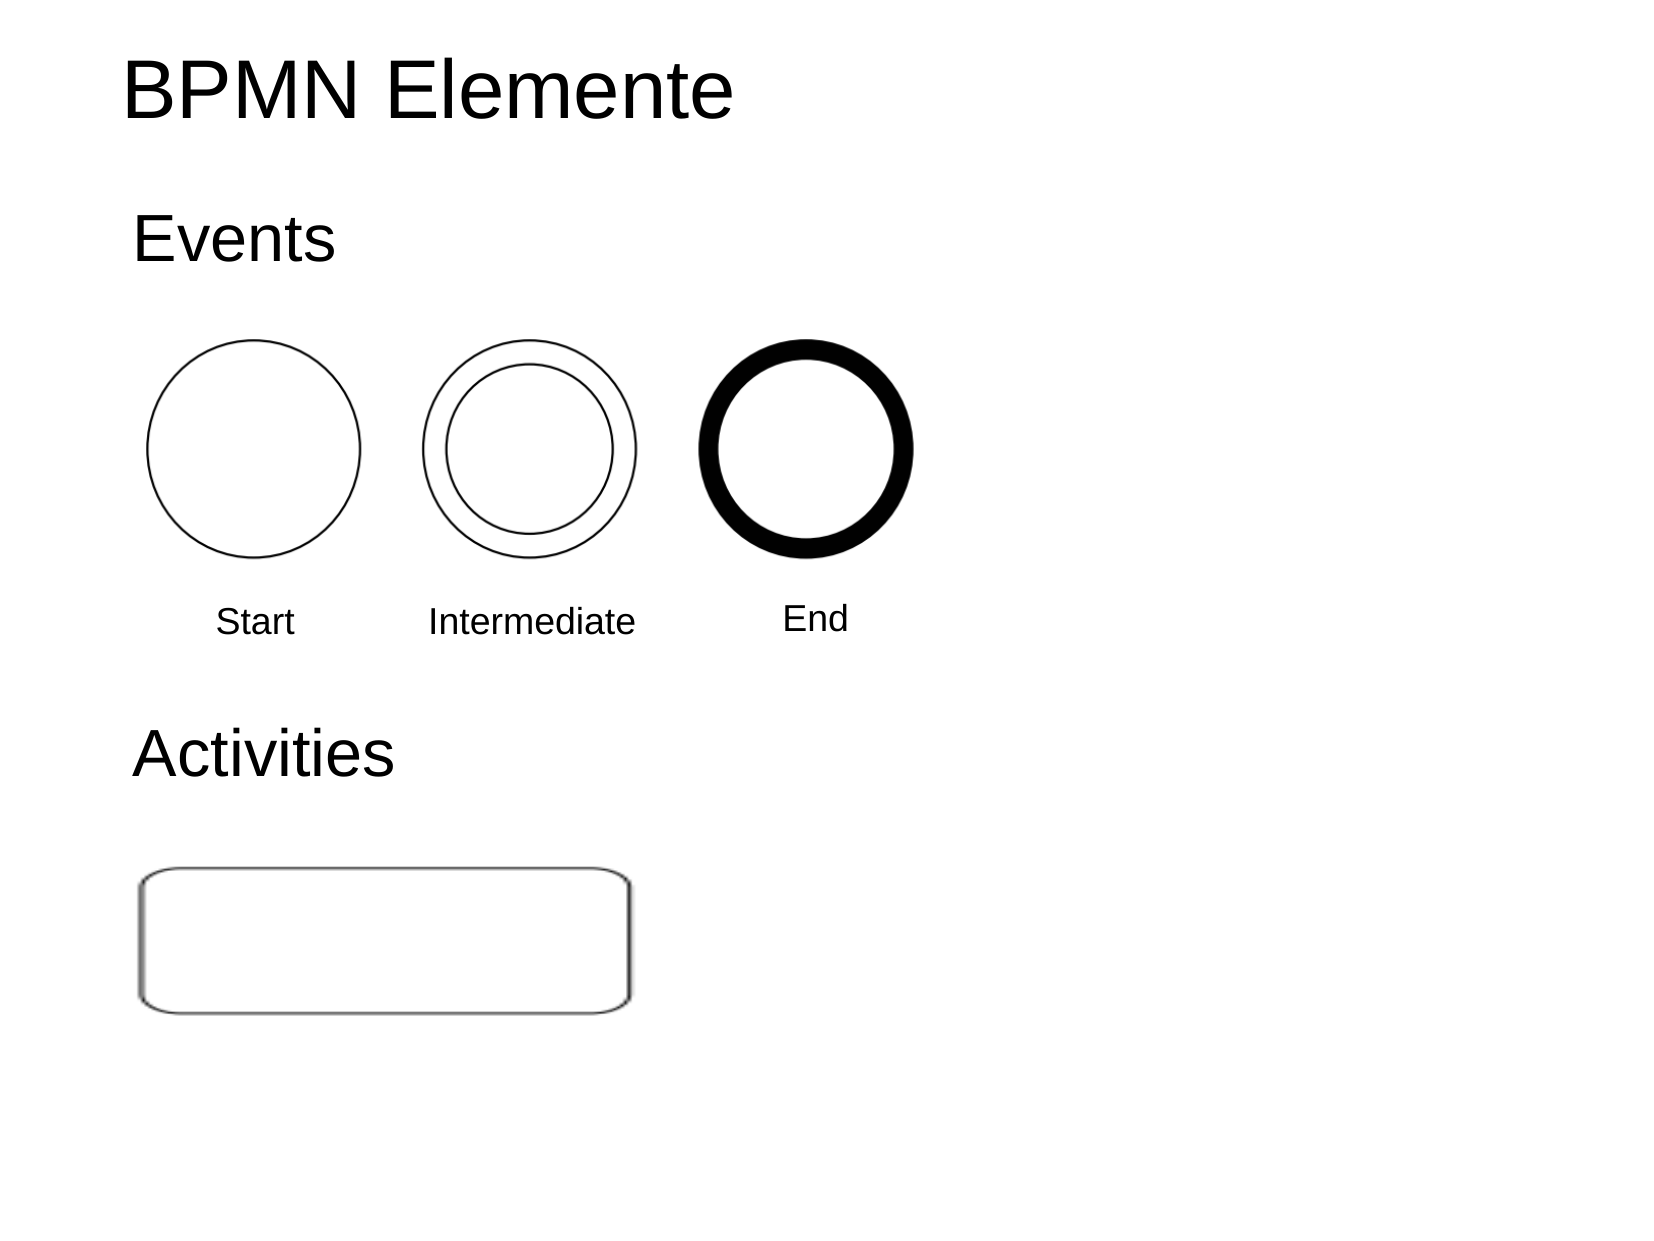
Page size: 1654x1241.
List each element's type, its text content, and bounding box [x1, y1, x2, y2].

picture [118, 862, 650, 1023]
picture [141, 330, 934, 596]
text_box BPMN Elemente [106, 35, 1607, 144]
text_box Activities [118, 708, 591, 799]
text_box Events [118, 193, 591, 284]
text_box End [767, 596, 875, 648]
text_box Start [200, 592, 319, 650]
text_box Intermediate [413, 596, 662, 650]
